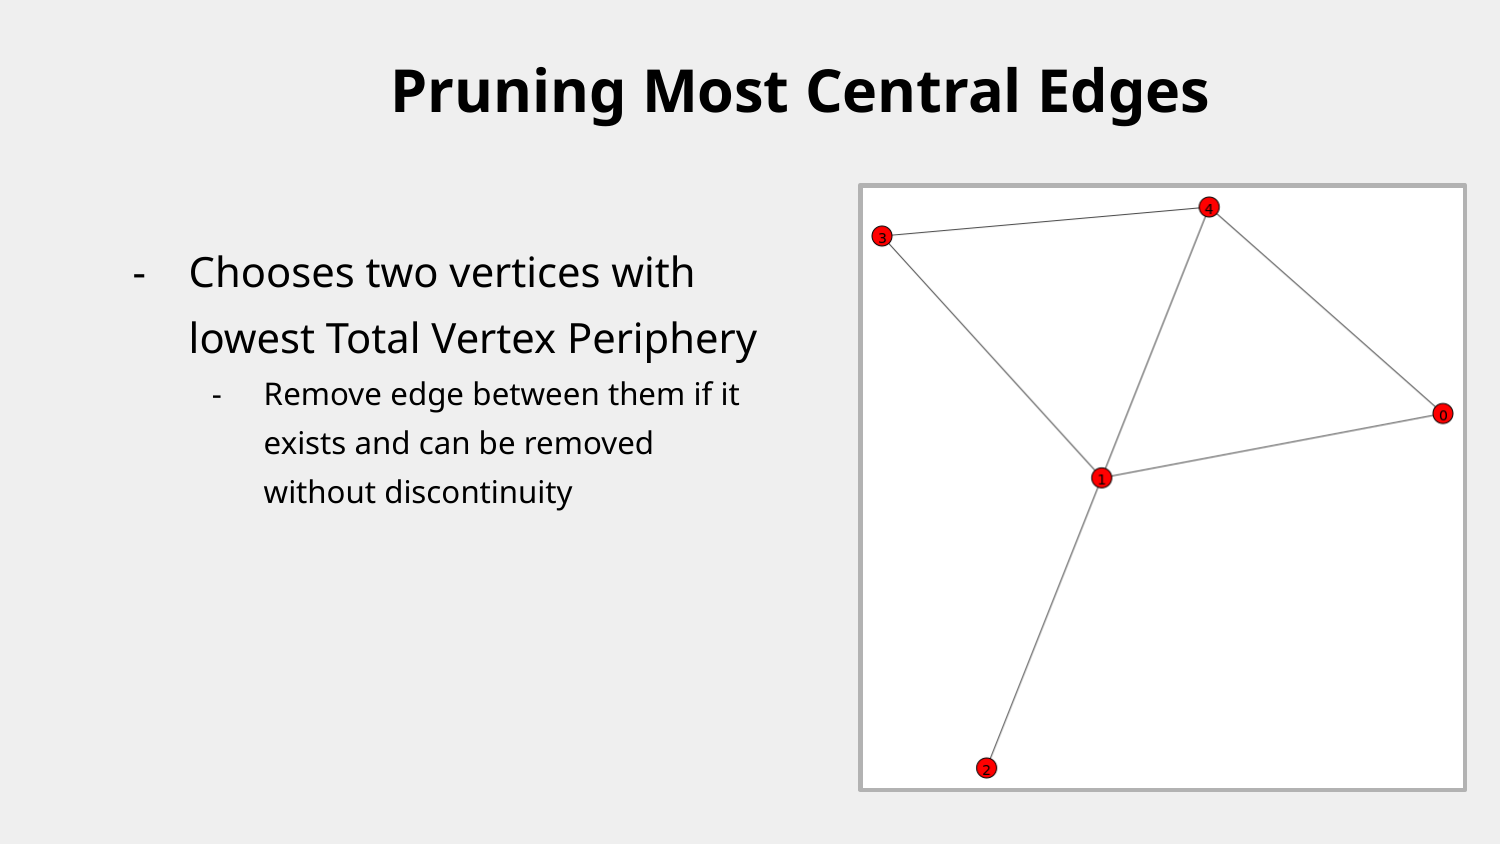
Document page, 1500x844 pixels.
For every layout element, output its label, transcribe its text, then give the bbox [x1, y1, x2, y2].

list Chooses two vertices with lowest Total Vertex Periphery Remove edge between them if it exists and can be removed without discontinuity [98, 219, 788, 780]
title Pruning Most Central Edges [375, 34, 1234, 151]
picture [862, 187, 1463, 788]
